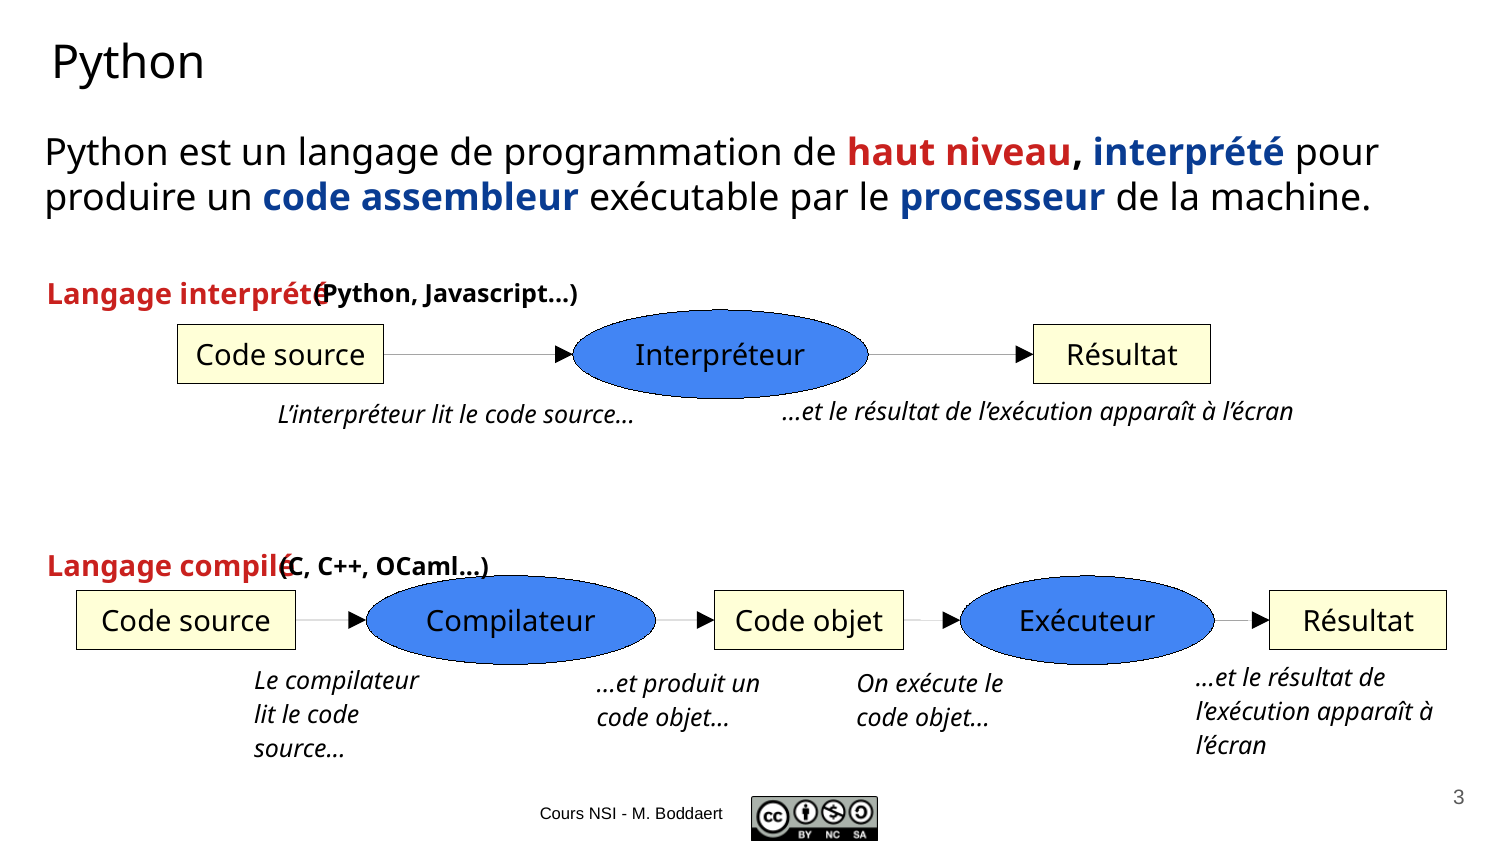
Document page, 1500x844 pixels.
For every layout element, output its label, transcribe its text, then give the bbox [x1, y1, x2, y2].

text_box ...et le résultat de l’exécution apparaît à l’écran [767, 386, 1388, 431]
text_box Python est un langage de programmation de haut niveau, interprété pour produire un code assembleur exécutable par le processeur de la machine. [29, 120, 1477, 760]
text_box Interpréteur [572, 309, 869, 389]
text_box Le compilateur lit le code source... [239, 655, 455, 757]
text_box ...et le résultat de l’exécution apparaît à l’écran [1181, 652, 1477, 755]
text_box Compilateur [366, 575, 656, 665]
text_box Résultat [1033, 324, 1211, 384]
text_box (C, C++, OCaml...) [264, 540, 509, 585]
text_box Code source [177, 324, 384, 384]
text_box Exécuteur [960, 575, 1215, 665]
text_box Résultat [1269, 590, 1447, 650]
text_box Langage interprété [31, 265, 323, 315]
text_box Code objet [714, 590, 904, 650]
picture [751, 796, 878, 841]
text_box (Python, Javascript...) [298, 268, 593, 313]
text_box Code source [76, 590, 296, 650]
slide_number <numéro> [1389, 764, 1480, 830]
text_box Langage compilé [32, 537, 290, 587]
text_box L’interpréteur lit le code source... [263, 389, 802, 434]
title Python [51, 13, 1449, 108]
text_box ...et produit un code objet... [581, 658, 798, 731]
text_box On exécute le code objet... [841, 658, 1058, 731]
